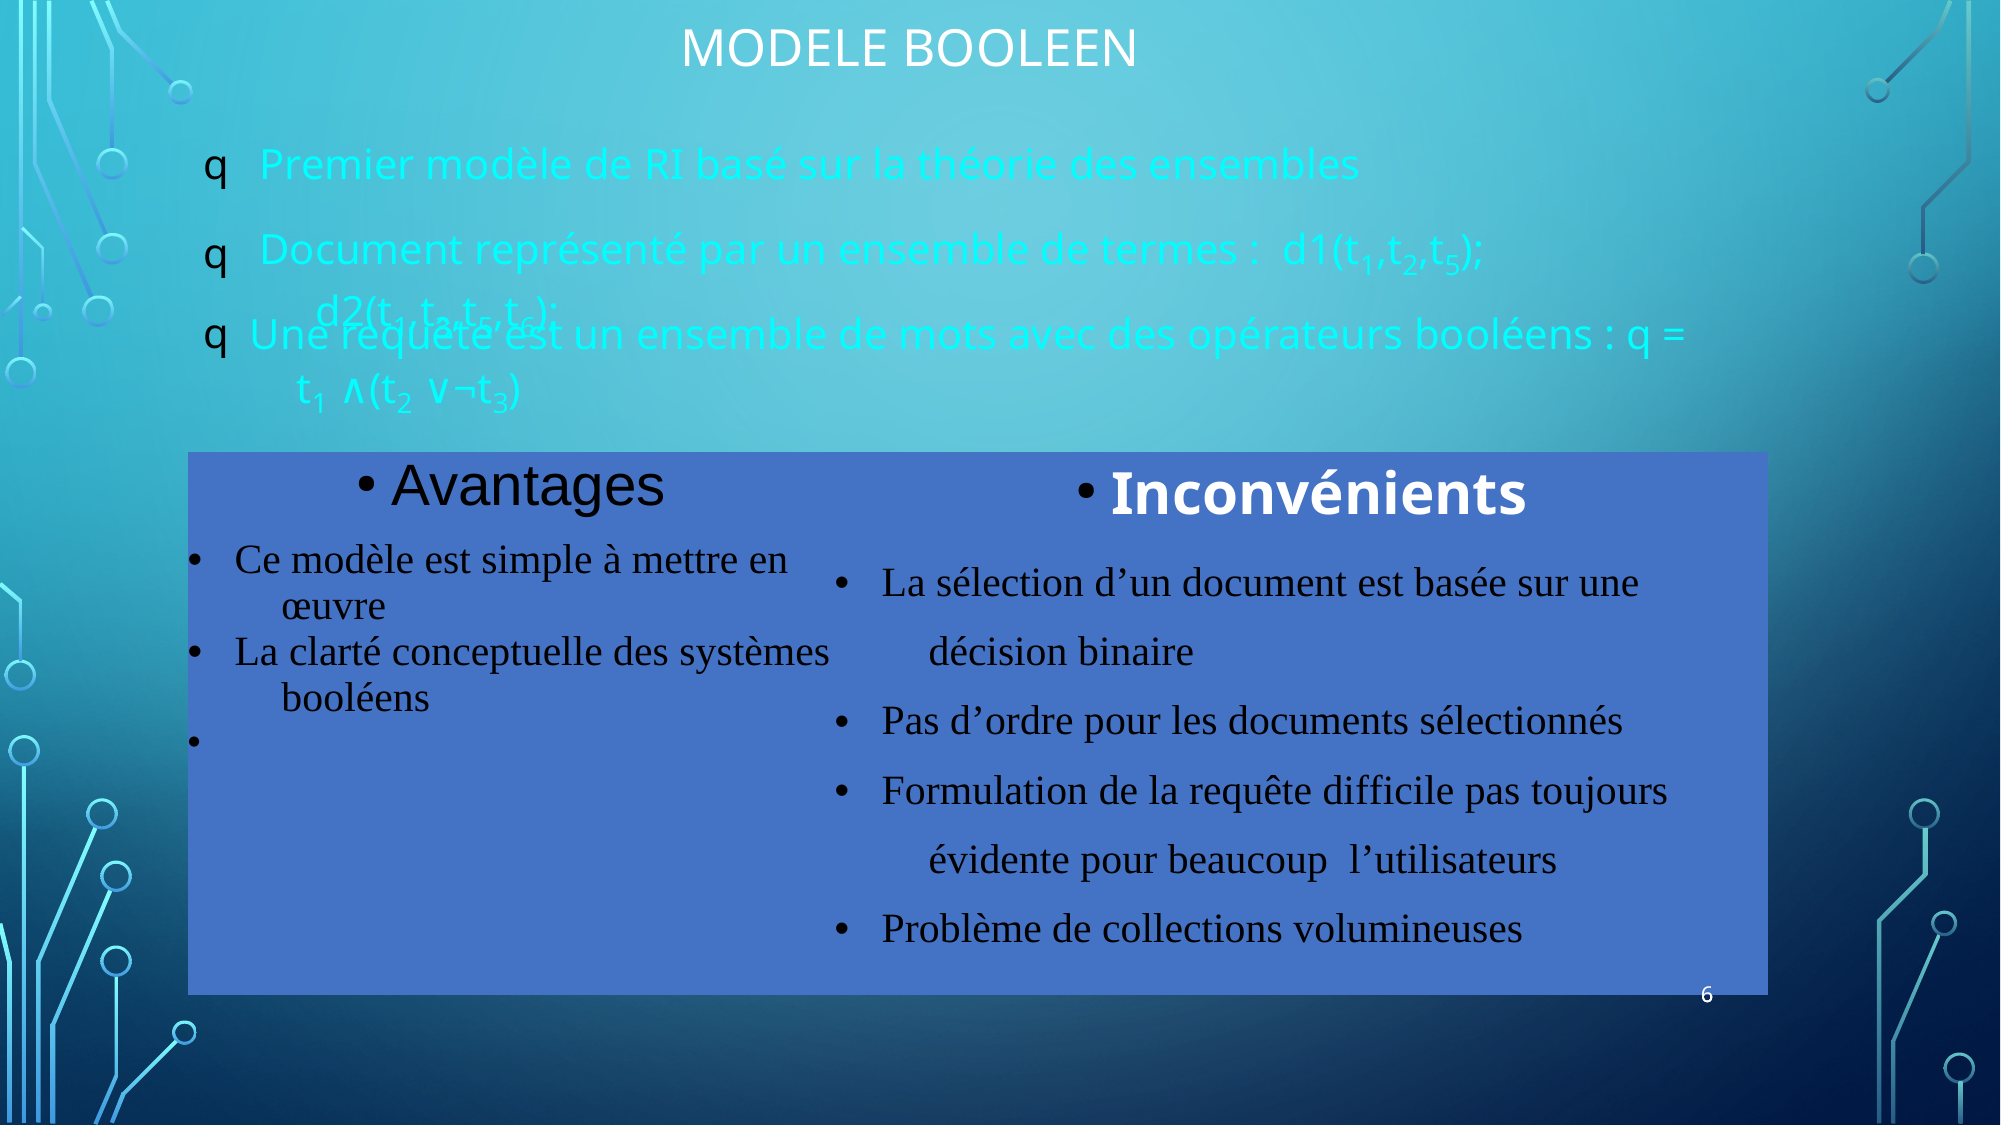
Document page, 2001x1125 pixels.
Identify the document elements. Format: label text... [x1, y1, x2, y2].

table_cell La sélection d’un document est basée sur une décision binaire Pas d’ordre pour les documents sélectionnés Formulation de la requête difficile pas toujours évidente pour beaucoup l’utilisateurs Problème de collections volumineuses [835, 536, 1768, 995]
text_box [1685, 965, 1813, 1025]
table_cell Ce modèle est simple à mettre en œuvre La clarté conceptuelle des systèmes booléens [188, 536, 835, 995]
title MODELE BOOLEEN [664, 0, 1245, 101]
text_box Une requête est un ensemble de mots avec des opérateurs booléens : q = t1 ∧(t2 ∨¬t3) [188, 296, 1722, 434]
table_header Avantages [188, 452, 835, 536]
text_box Document représenté par un ensemble de termes : d1(t1,t2,t5); d2(t1,t3,t5,t6); [188, 211, 1722, 279]
table_header Inconvénients [835, 452, 1768, 536]
text_box Premier modèle de RI basé sur la théorie des ensembles [188, 130, 1722, 197]
